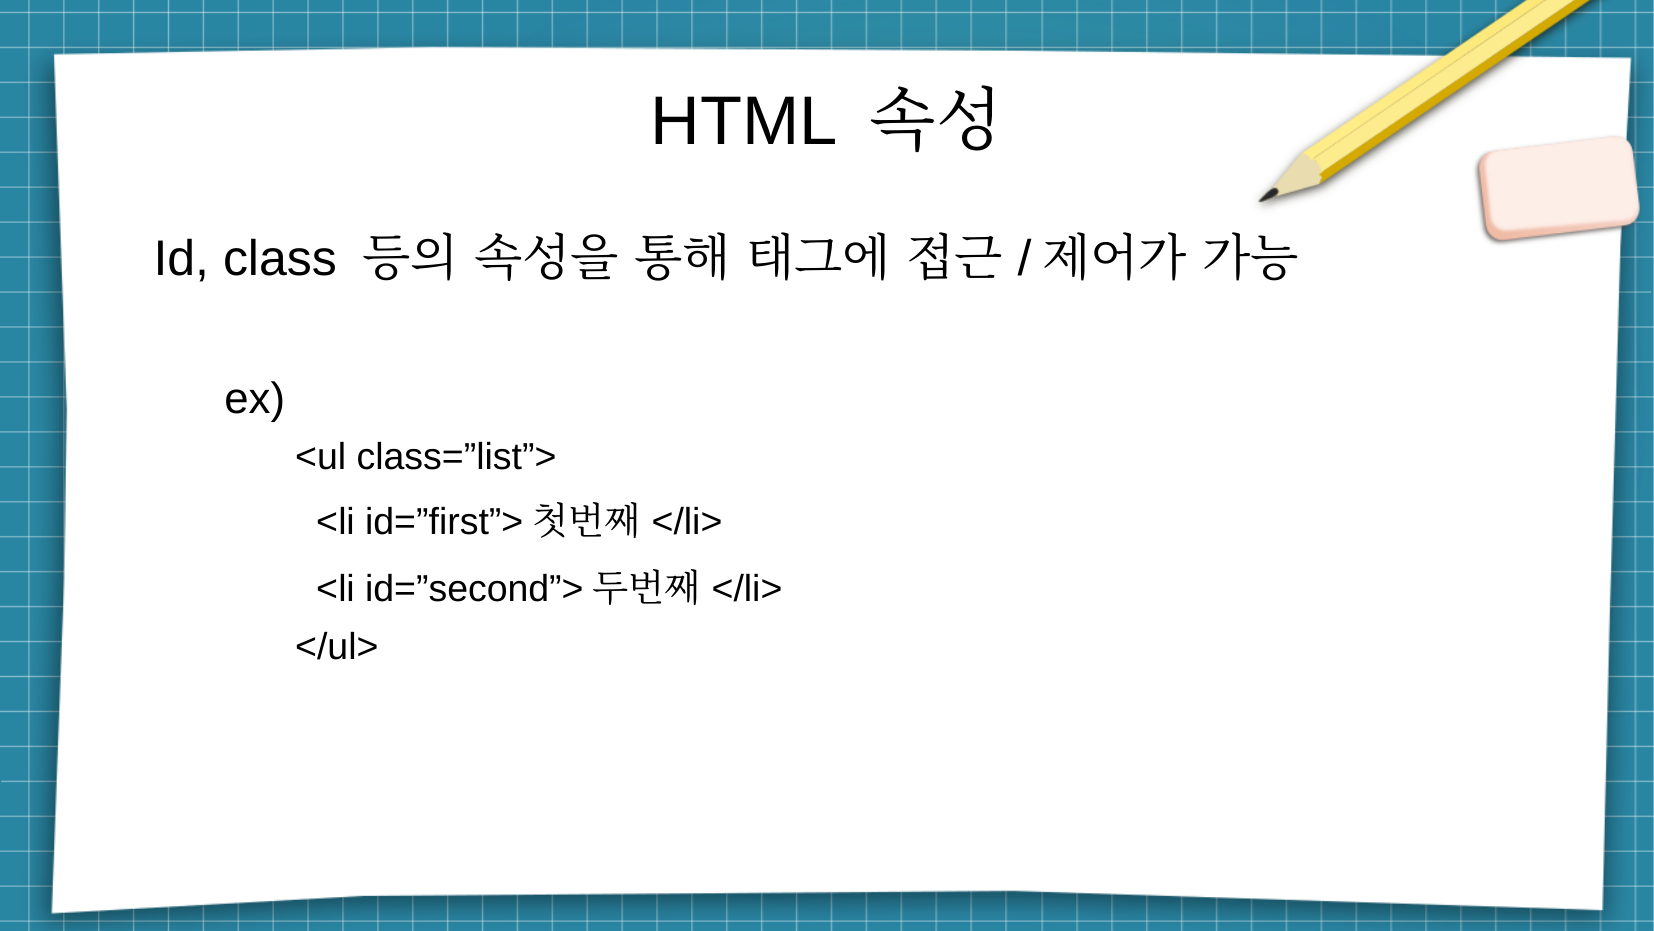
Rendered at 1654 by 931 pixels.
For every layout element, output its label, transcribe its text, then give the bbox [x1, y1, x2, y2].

list Id, class 등의 속성을 통해 태그에 접근/제어가 가능 ex) <ul class=”list”> <li id=”first”>첫번째</li> <li id=”second”>두번째</li> </ul> [82, 217, 1571, 758]
picture [0, 0, 1654, 931]
title HTML 속성 [82, 37, 1571, 193]
